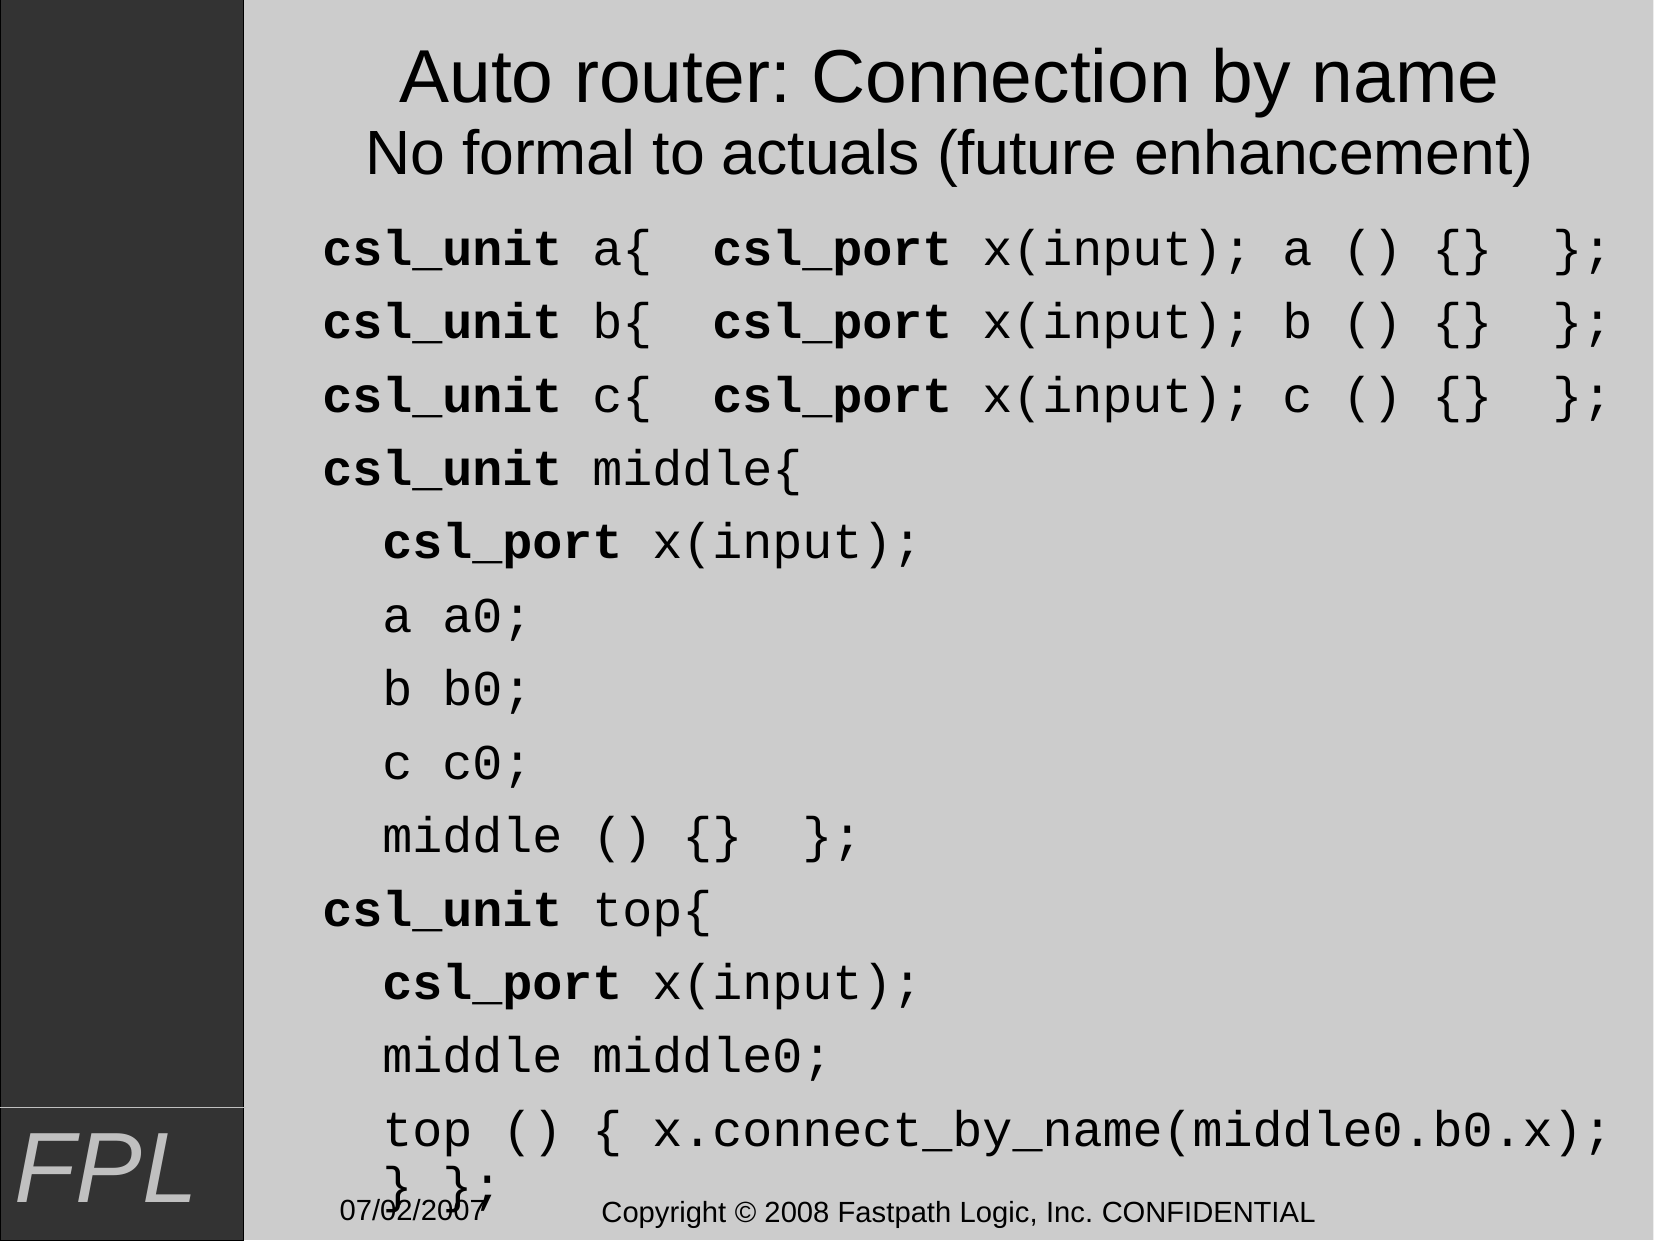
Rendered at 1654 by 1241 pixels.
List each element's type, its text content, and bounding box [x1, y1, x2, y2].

title Auto router: Connection by name No formal to actuals (future enhancement) [246, 3, 1654, 220]
subtitle csl_unit a{ csl_port x(input); a () {} }; csl_unit b{ csl_port x(input); b () {} }; csl_unit c{ csl_port x(input); c () {} }; csl_unit middle{ csl_port x(input); a a0; b b0; c c0; middle () {} }; csl_unit top{ csl_port x(input); middle middle0; top () { x.connect_by_name(middle0.b0.x); } }; [322, 225, 1635, 1241]
